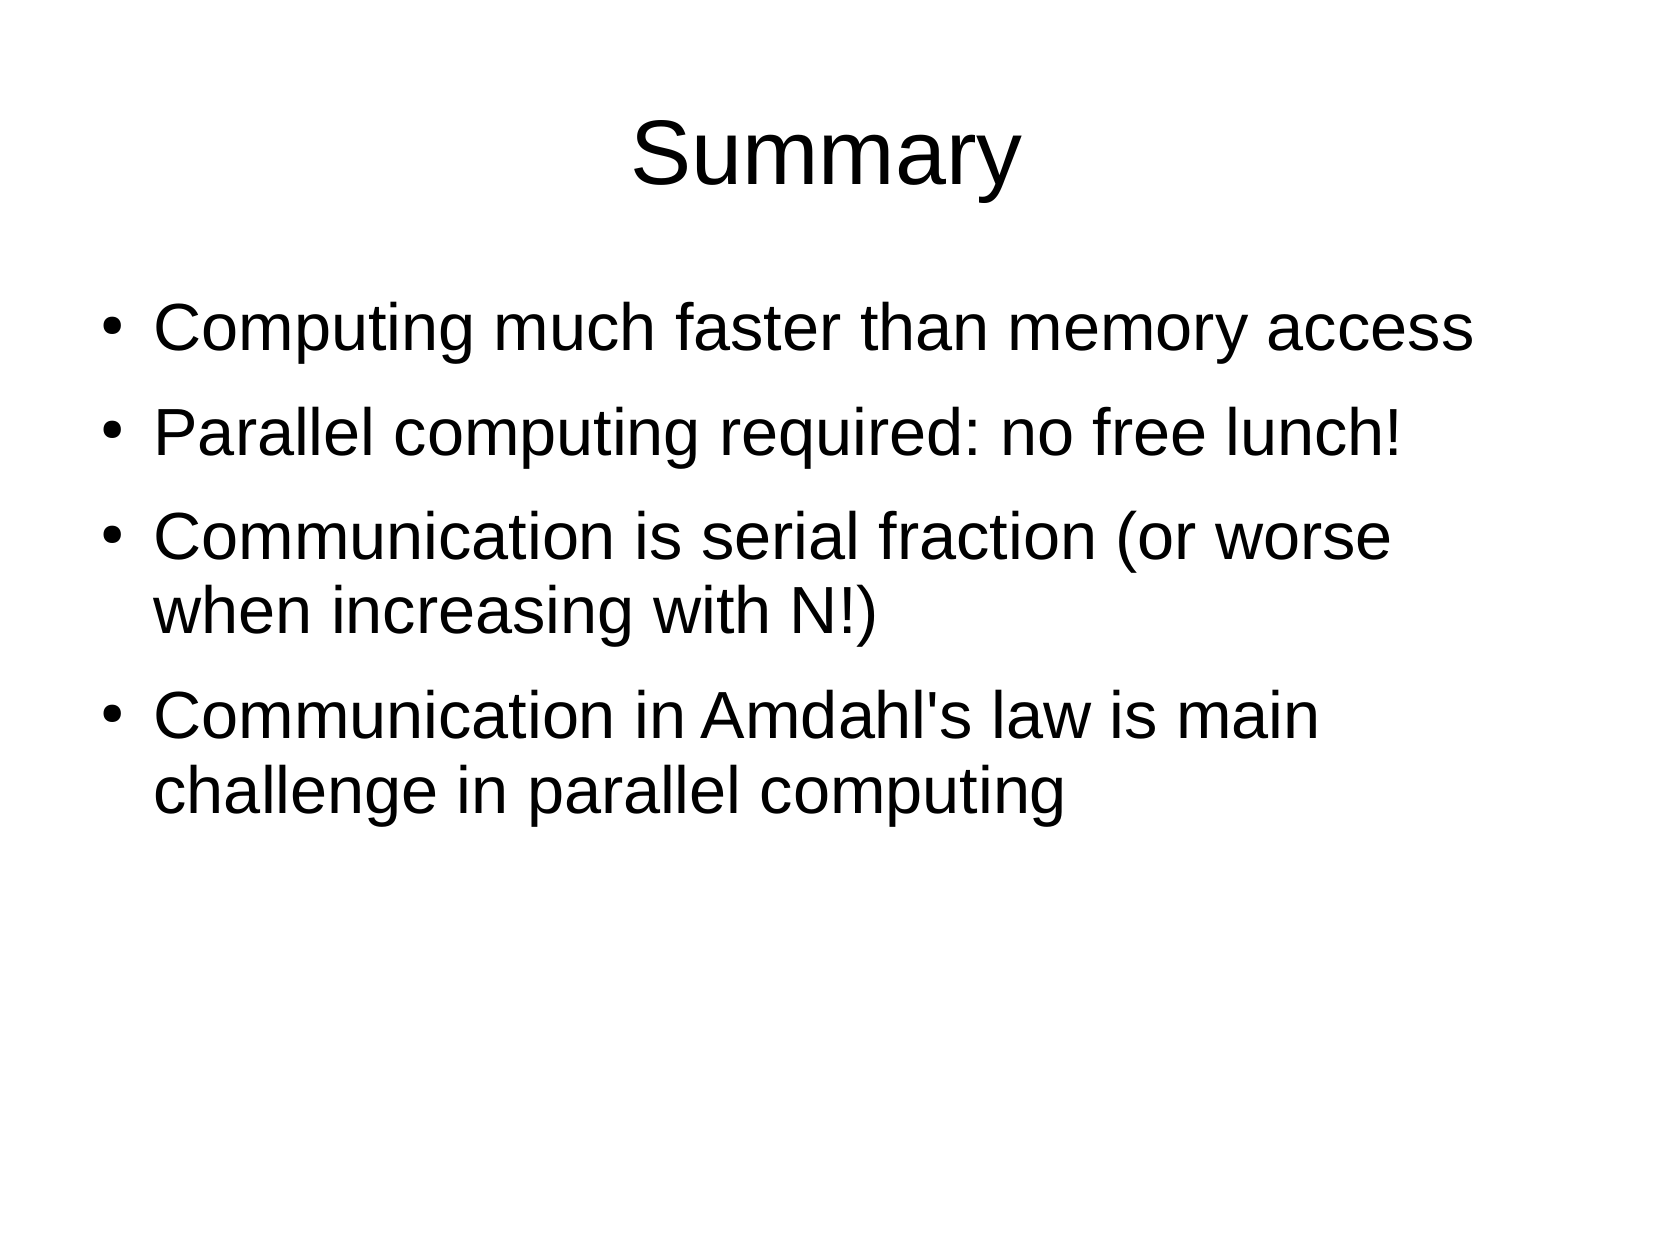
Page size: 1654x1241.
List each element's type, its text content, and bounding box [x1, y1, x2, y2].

title Summary [82, 49, 1571, 257]
list Computing much faster than memory access Parallel computing required: no free lunch! Communication is serial fraction (or worse when increasing with N!) Communication in Amdahl's law is main challenge in parallel computing [82, 290, 1538, 1010]
